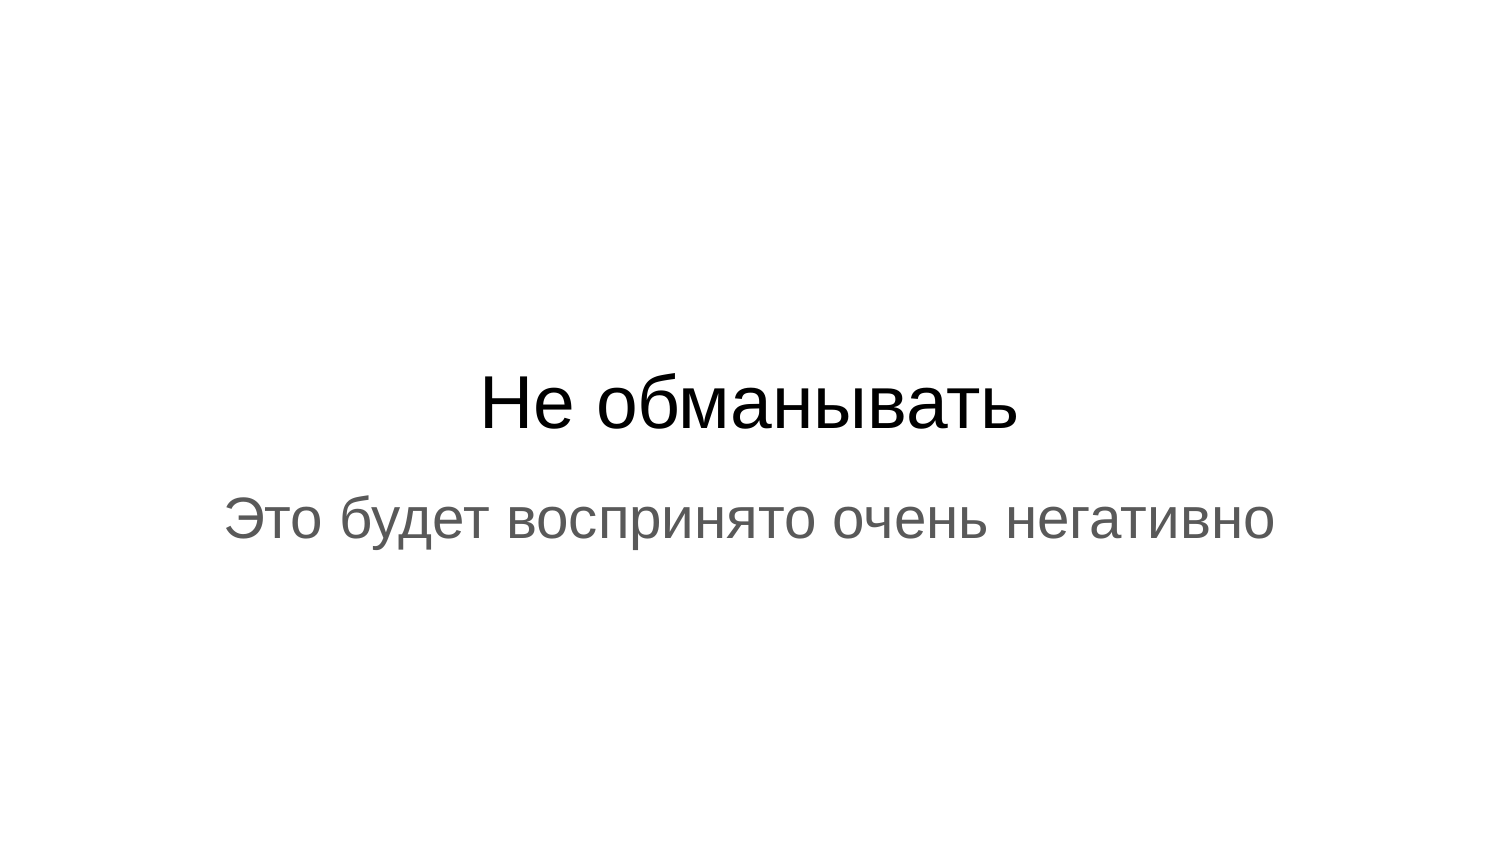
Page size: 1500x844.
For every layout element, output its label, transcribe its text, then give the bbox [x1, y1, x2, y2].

subtitle Это будет воспринято очень негативно [51, 464, 1449, 595]
title Не обманывать [51, 122, 1449, 459]
